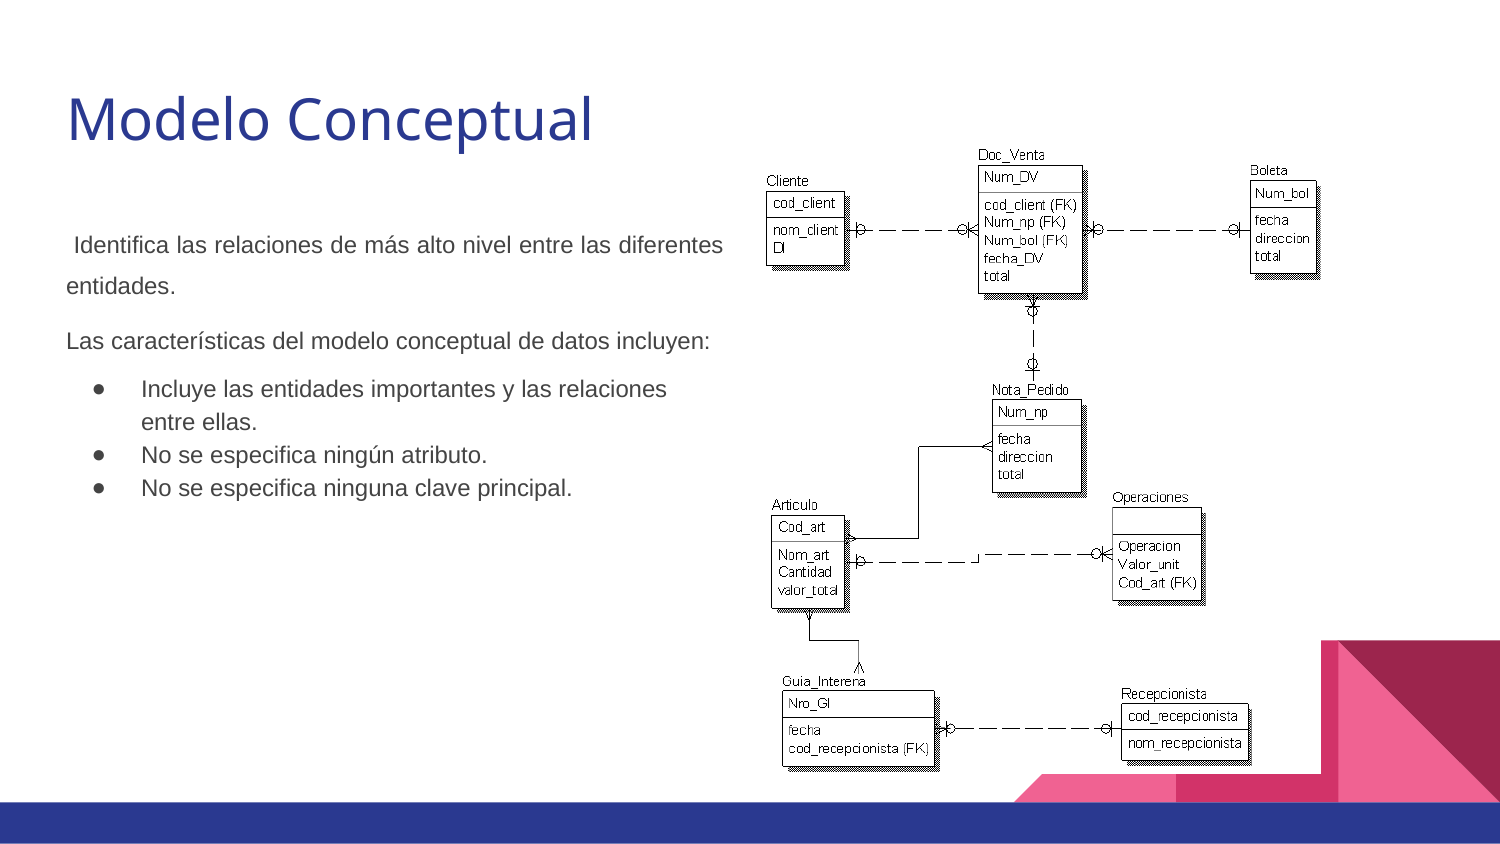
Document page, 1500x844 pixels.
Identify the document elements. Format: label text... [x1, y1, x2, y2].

picture [766, 146, 1321, 774]
list Identifica las relaciones de más alto nivel entre las diferentes entidades. Las características del modelo conceptual de datos incluyen: Incluye las entidades importantes y las relaciones entre ellas. No se especifica ningún atributo. No se especifica ninguna clave principal. [51, 201, 739, 750]
title Modelo Conceptual [51, 67, 1449, 167]
